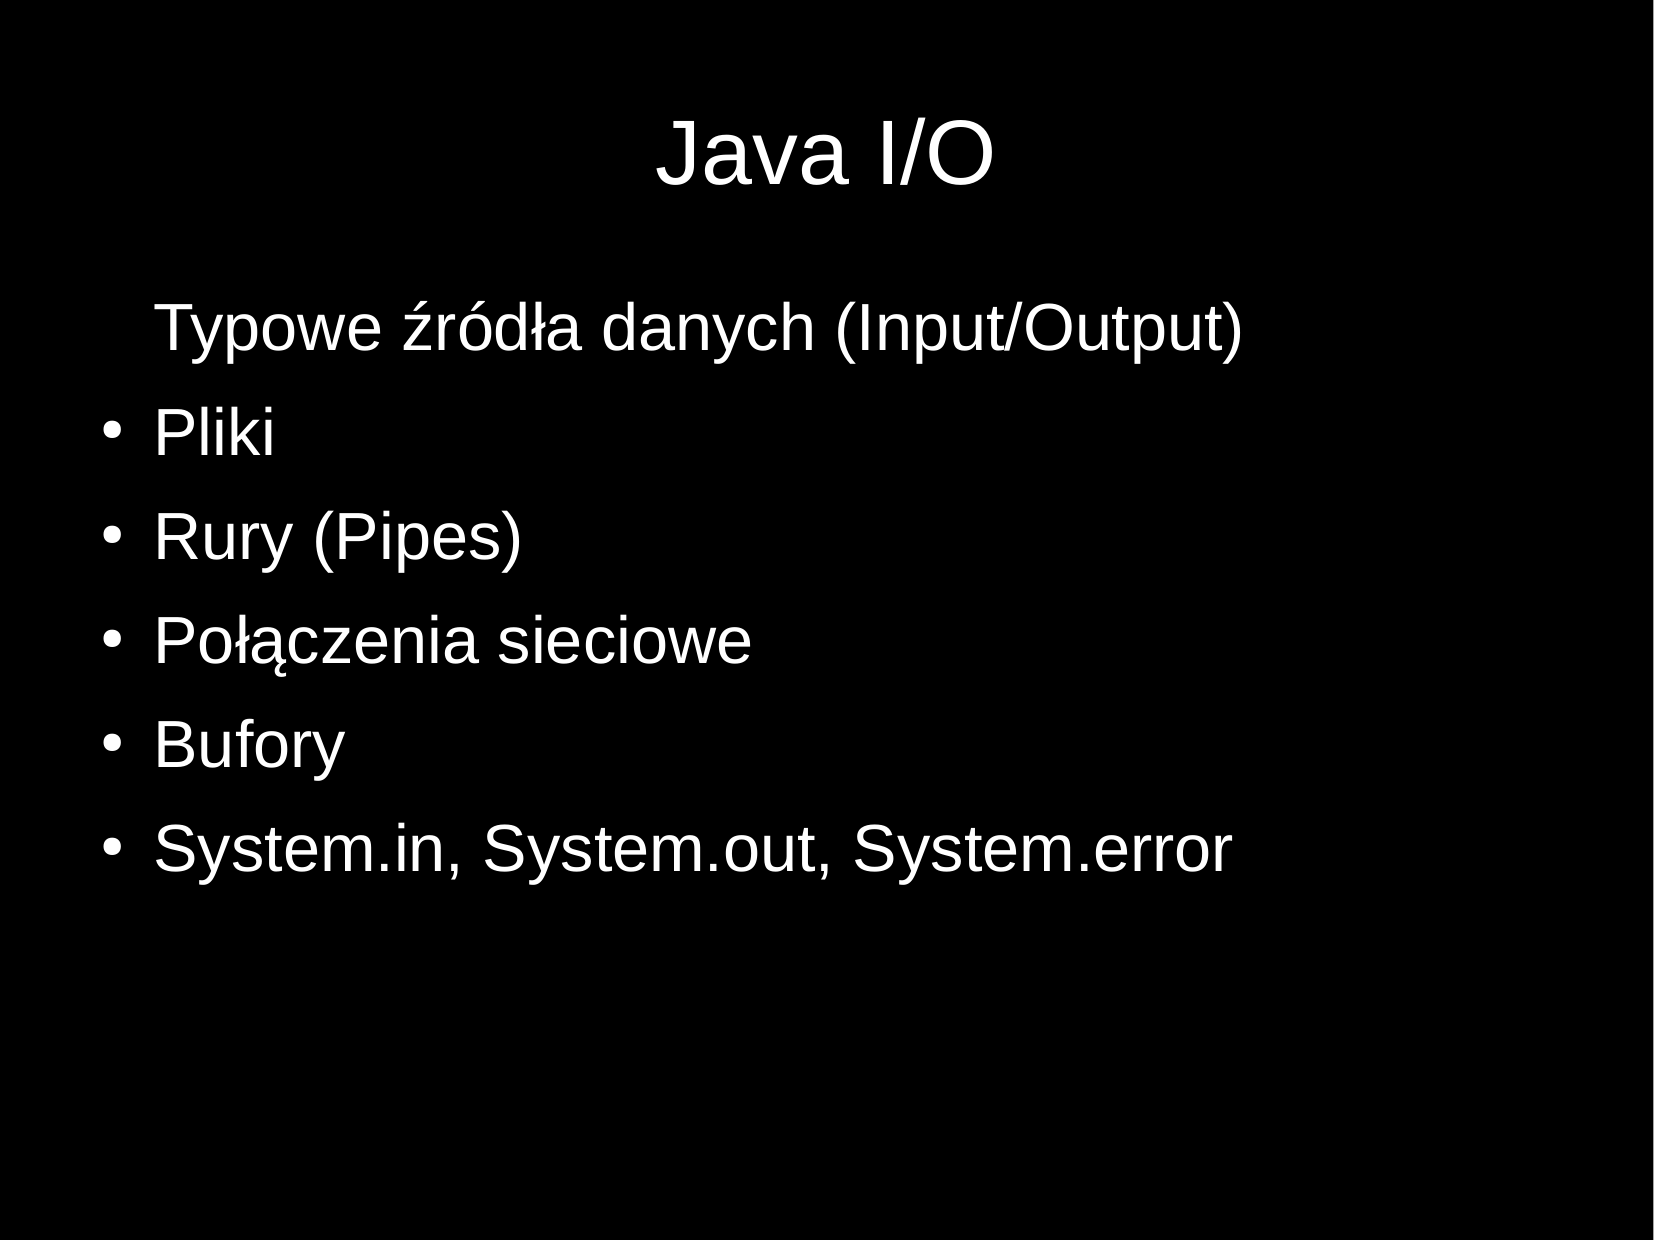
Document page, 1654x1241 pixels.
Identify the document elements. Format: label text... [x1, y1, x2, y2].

list Typowe źródła danych (Input/Output) Pliki Rury (Pipes) Połączenia sieciowe Bufory System.in, System.out, System.error [82, 290, 1571, 1010]
title Java I/O [82, 49, 1571, 257]
